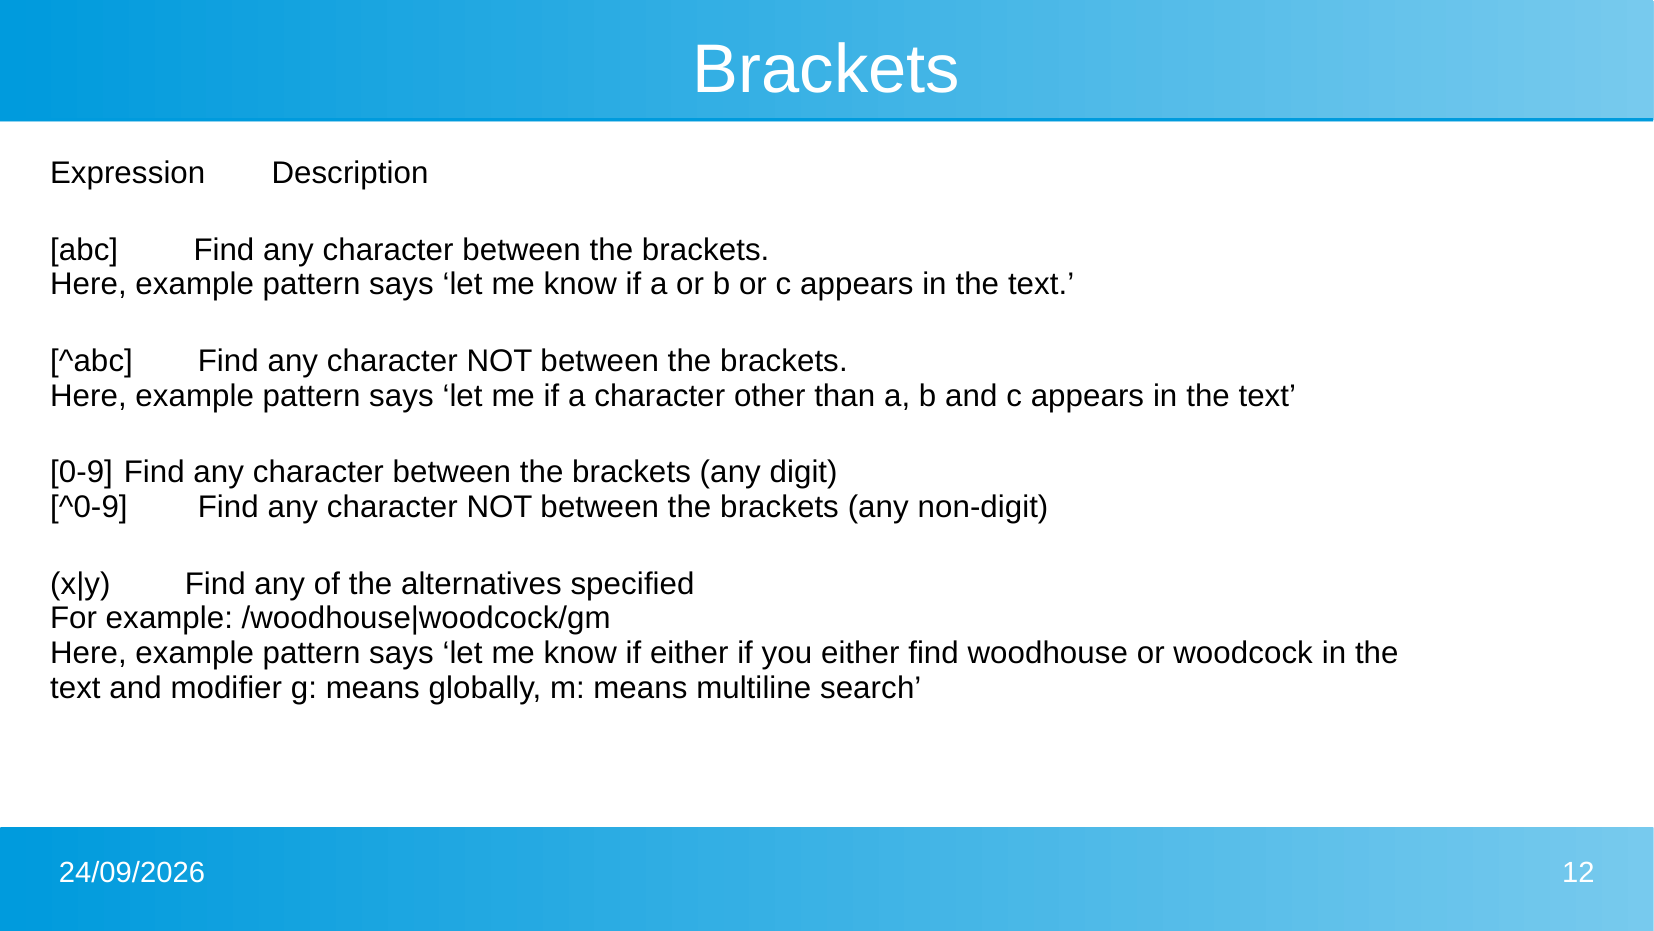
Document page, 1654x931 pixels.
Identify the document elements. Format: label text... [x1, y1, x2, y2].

text_box Expression Description [abc] Find any character between the brackets. Here, example pattern says ‘let me know if a or b or c appears in the text.’ [^abc] Find any character NOT between the brackets. Here, example pattern says ‘let me if a character other than a, b and c appears in the text’ [0-9] Find any character between the brackets (any digit) [^0-9] Find any character NOT between the brackets (any non-digit) (x|y) Find any of the alternatives specified For example: /woodhouse|woodcock/gm Here, example pattern says ‘let me know if either if you either find woodhouse or woodcock in the text and modifier g: means globally, m: means multiline search’ [35, 147, 1453, 755]
title Brackets [59, 29, 1595, 108]
